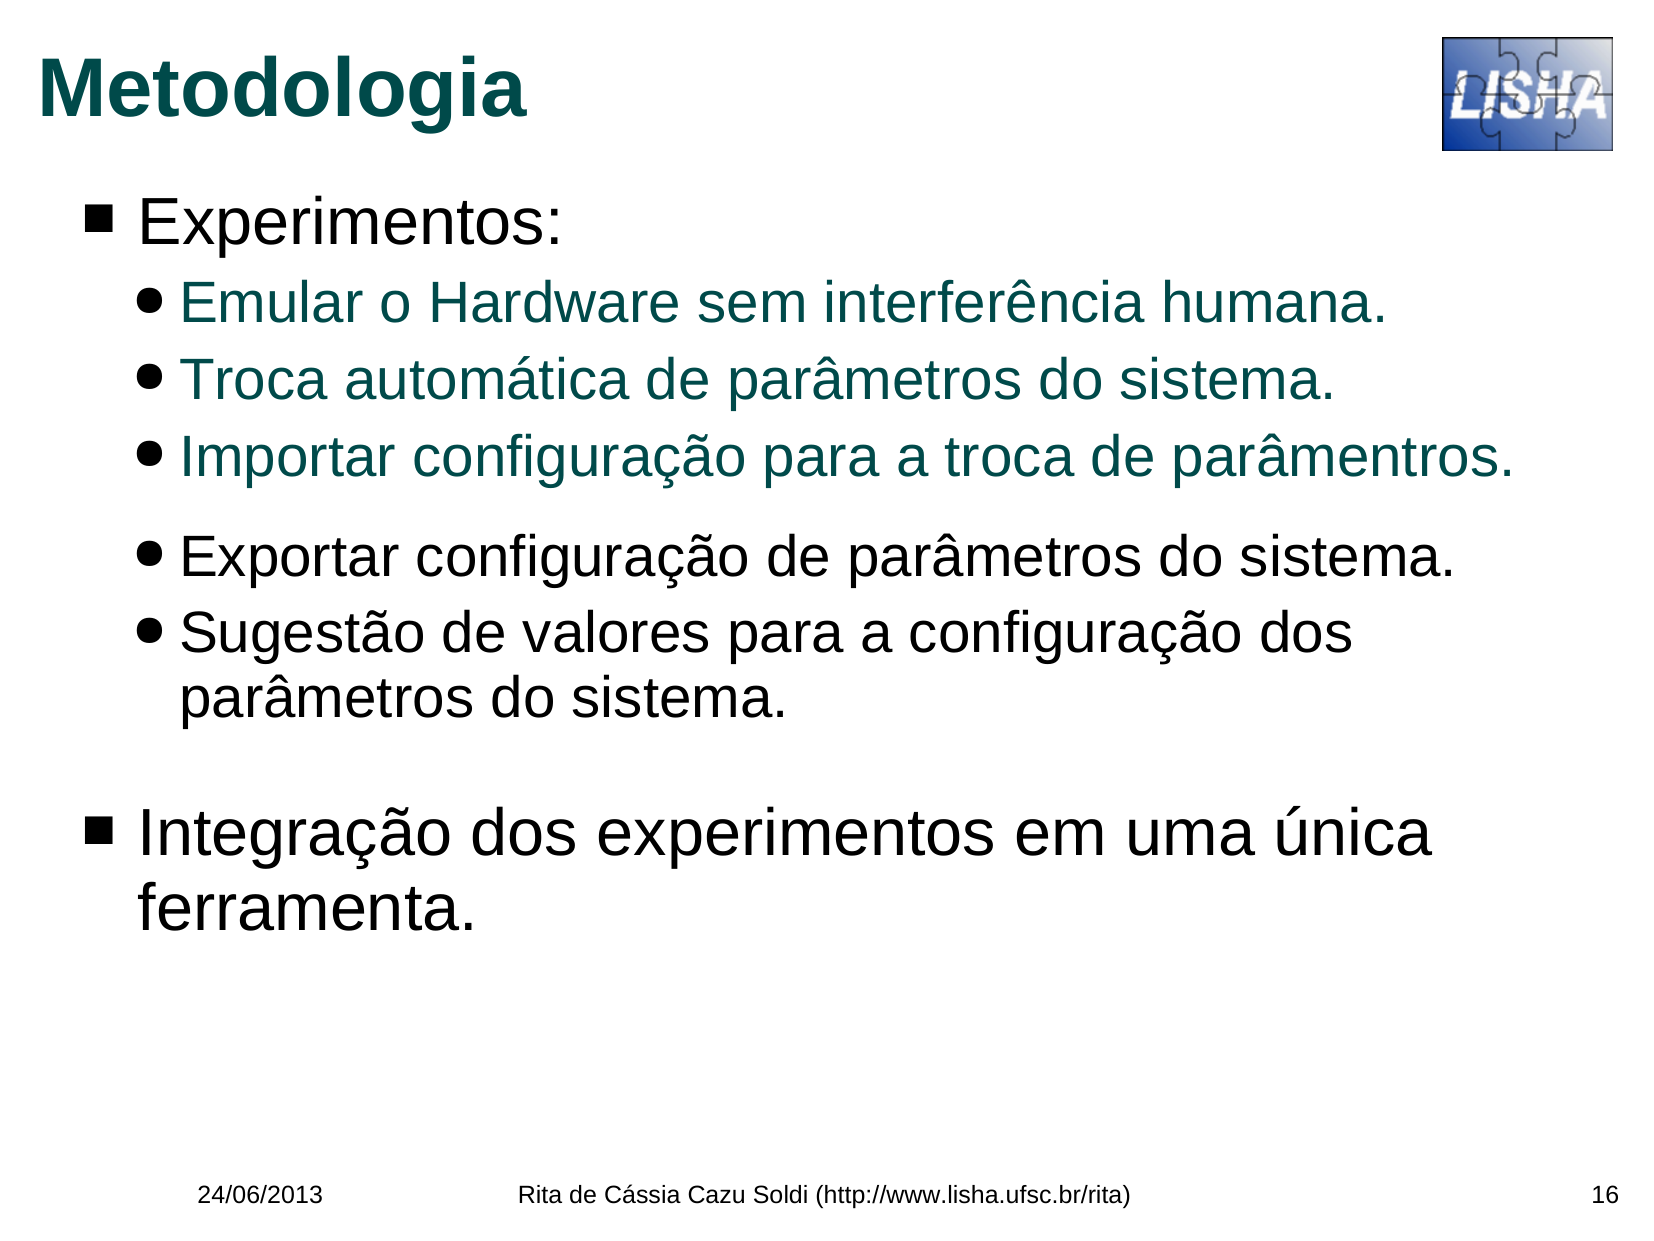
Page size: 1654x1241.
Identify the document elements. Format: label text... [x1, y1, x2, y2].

list Experimentos: Emular o Hardware sem interferência humana. Troca automática de parâmetros do sistema. Importar configuração para a troca de parâmentros. Exportar configuração de parâmetros do sistema. Sugestão de valores para a configuração dos parâmetros do sistema. Integração dos experimentos em uma única ferramenta. [37, 183, 1613, 1122]
picture [1442, 37, 1613, 151]
title Metodologia [37, 37, 1426, 151]
